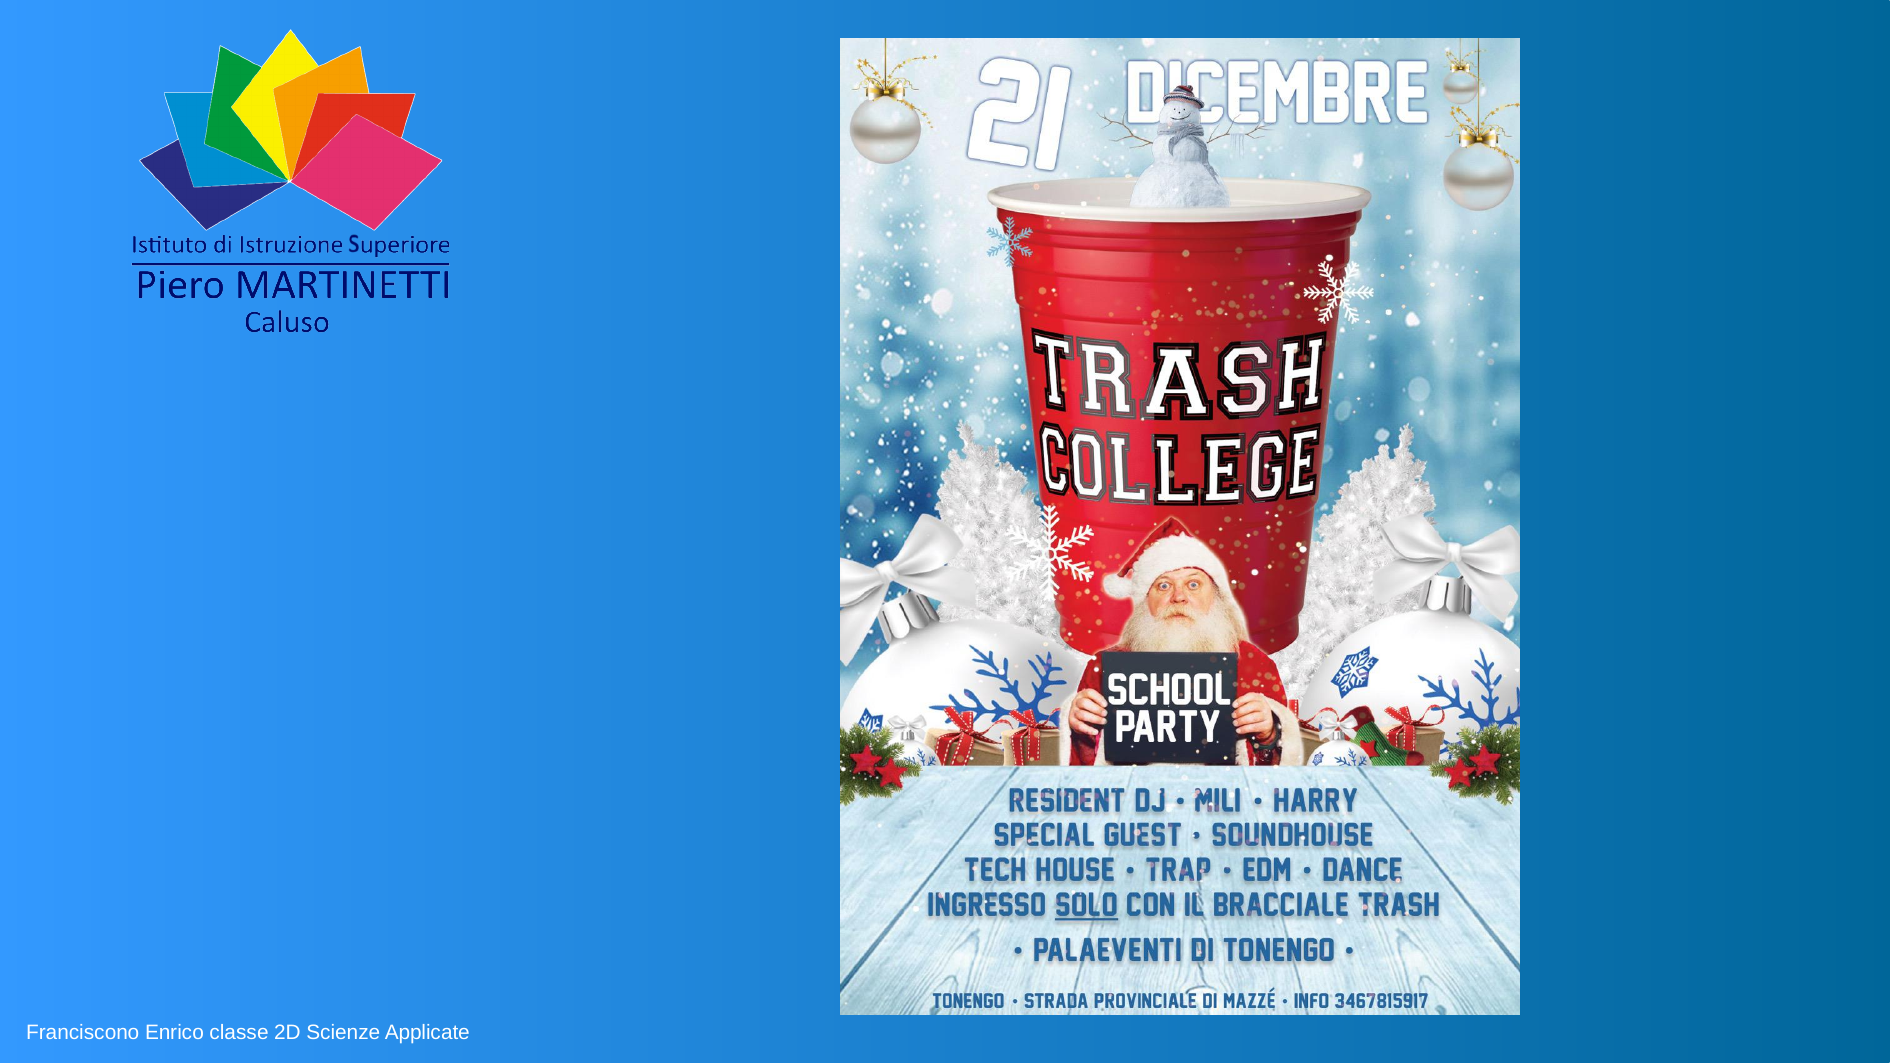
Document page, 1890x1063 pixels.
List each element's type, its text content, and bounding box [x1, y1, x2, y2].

picture [840, 38, 1520, 1015]
picture [0, 23, 591, 355]
text_box Franciscono Enrico classe 2D Scienze Applicate [11, 1013, 584, 1063]
